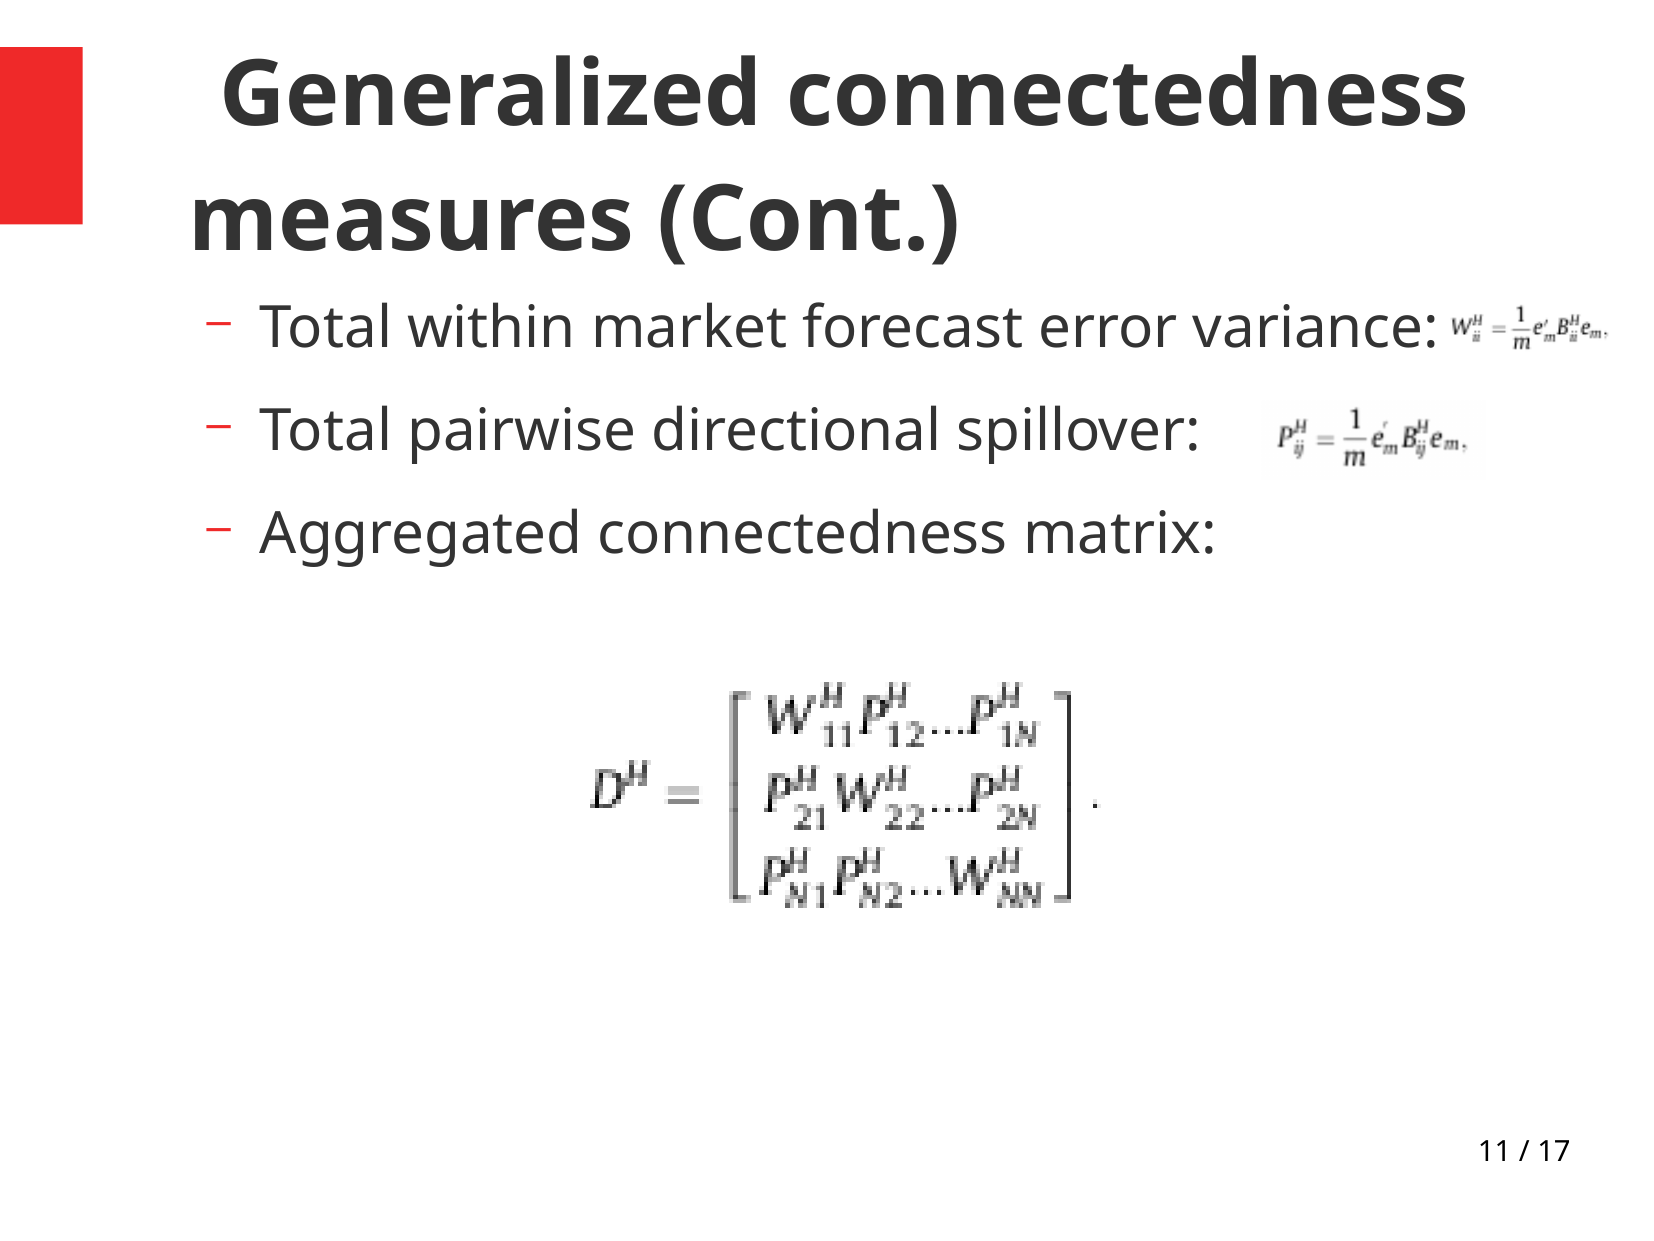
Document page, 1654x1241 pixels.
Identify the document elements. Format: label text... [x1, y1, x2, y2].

picture [539, 644, 1171, 961]
title Generalized connectedness measures (Cont.) [118, 27, 1571, 278]
list Total within market forecast error variance: Total pairwise directional spillover: Aggregated connectedness matrix: [118, 285, 1536, 1006]
picture [1440, 291, 1636, 376]
picture [1261, 400, 1486, 481]
